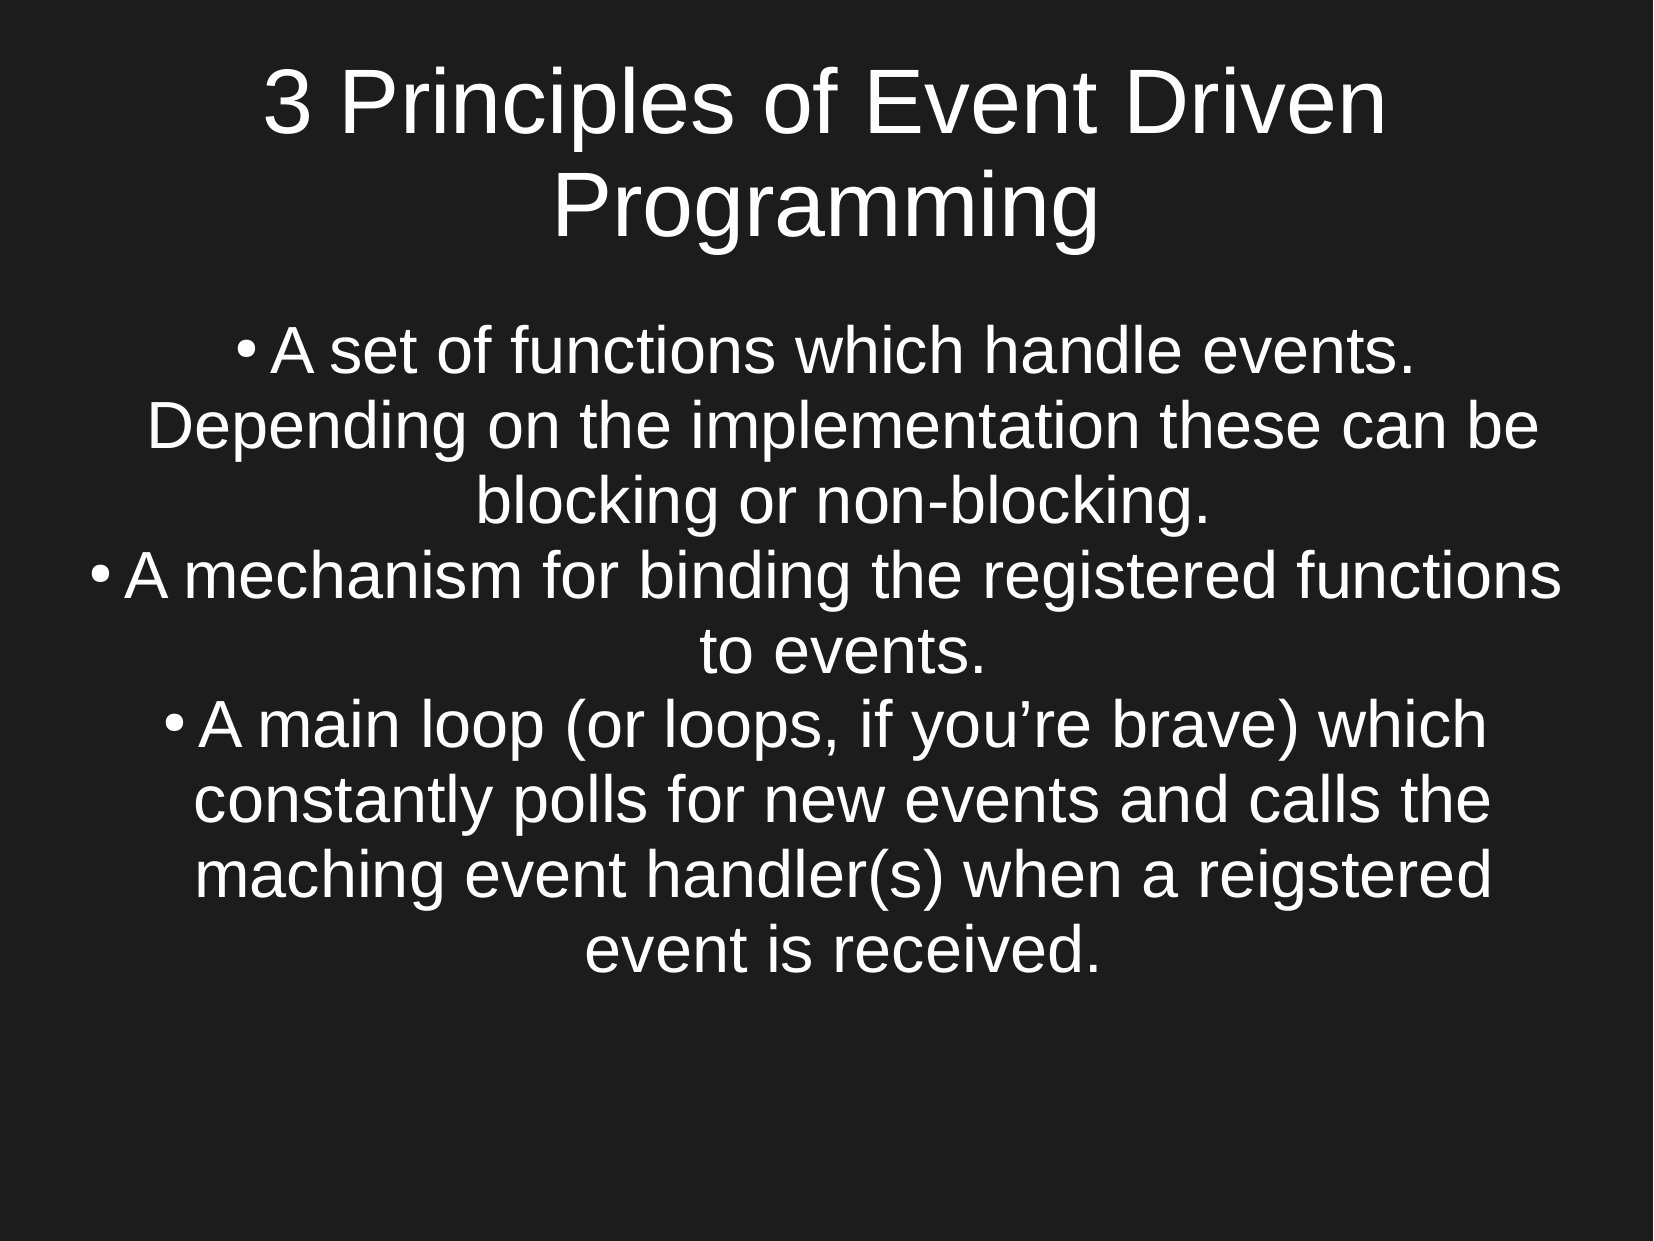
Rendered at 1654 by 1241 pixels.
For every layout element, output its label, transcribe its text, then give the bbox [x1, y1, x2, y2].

title 3 Principles of Event Driven Programming [82, 49, 1571, 257]
subtitle A set of functions which handle events. Depending on the implementation these can be blocking or non-blocking. A mechanism for binding the registered functions to events. A main loop (or loops, if you’re brave) which constantly polls for new events and calls the maching event handler(s) when a reigstered event is received. [82, 290, 1571, 1010]
